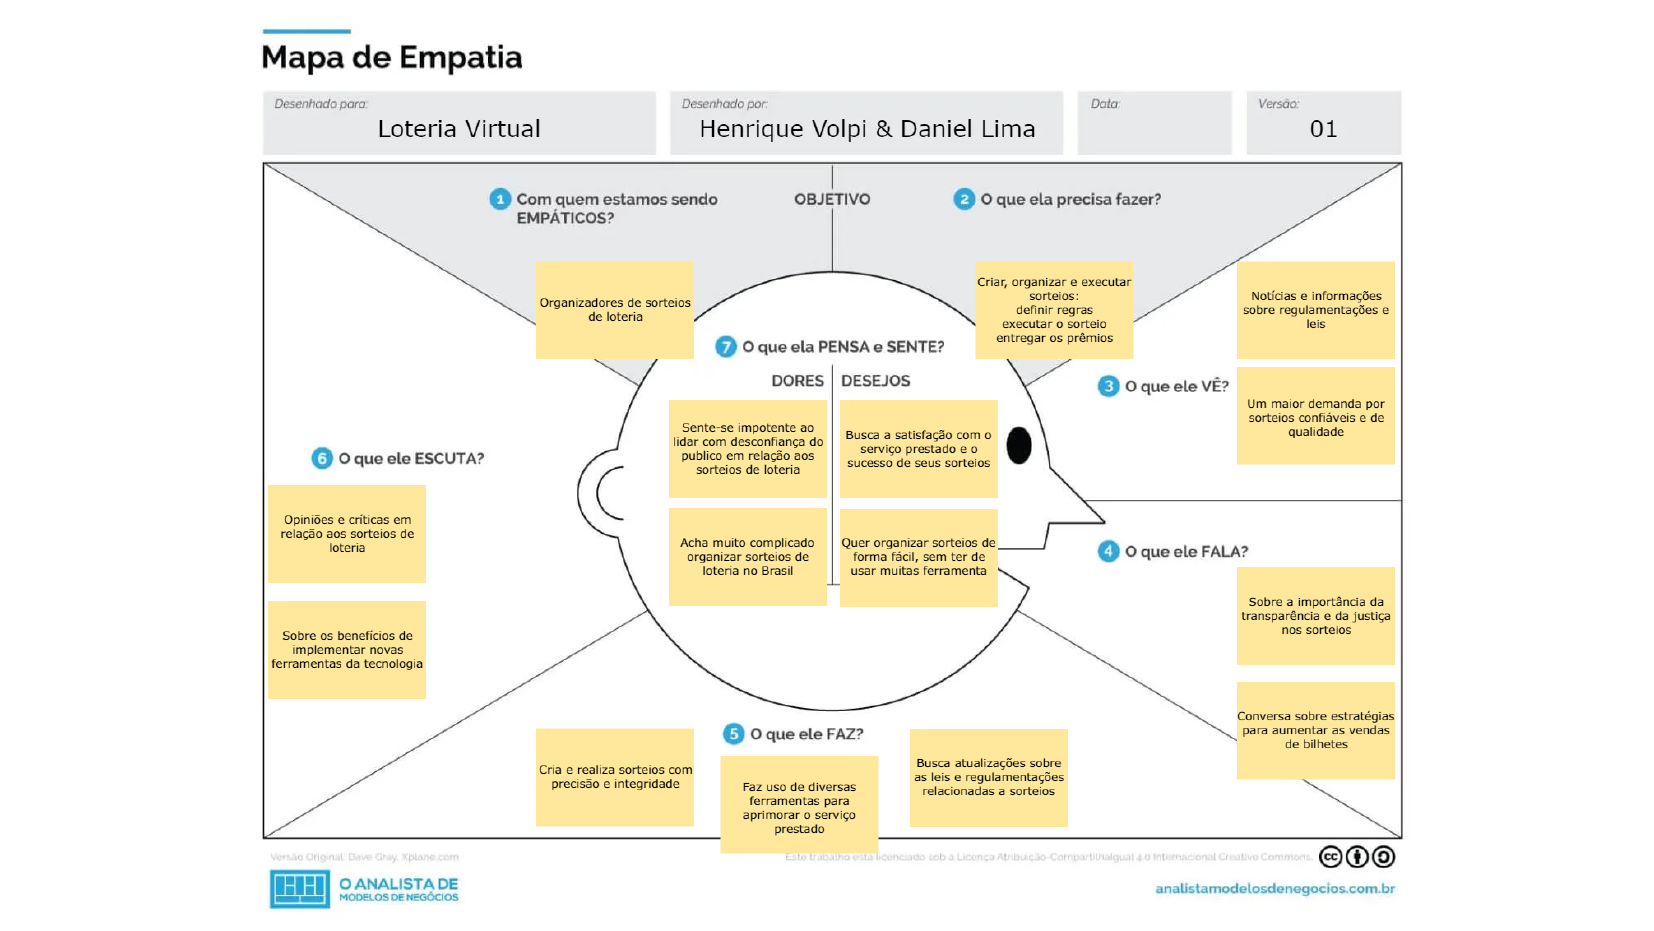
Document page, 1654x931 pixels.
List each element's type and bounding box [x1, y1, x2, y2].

picture [174, 0, 1490, 928]
